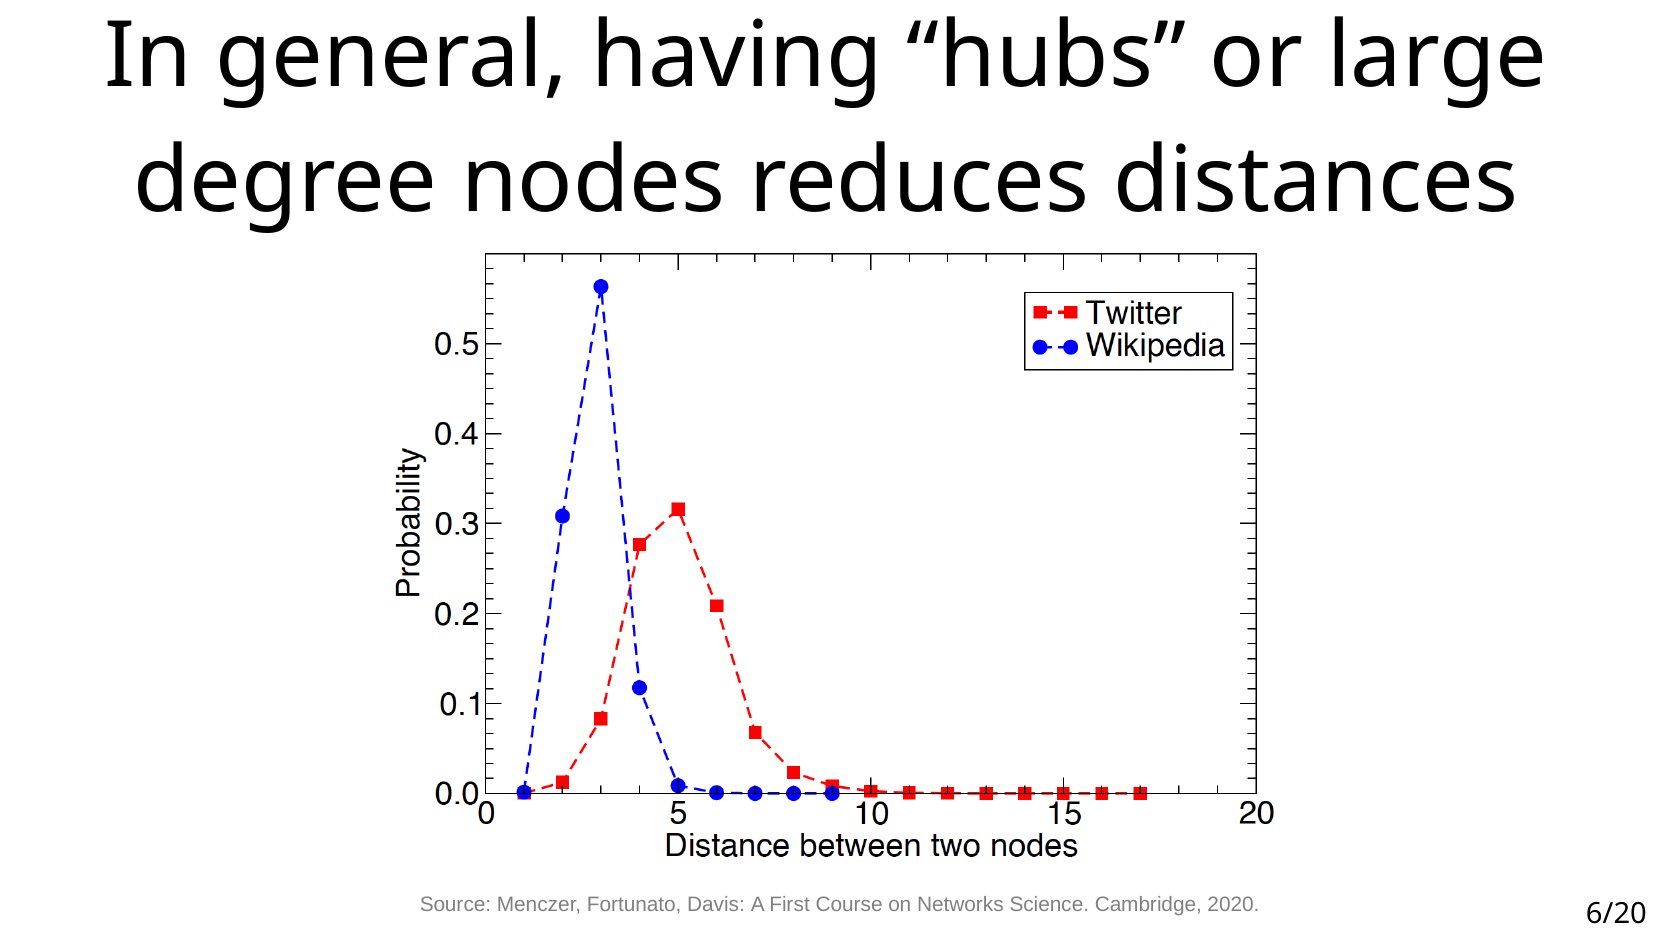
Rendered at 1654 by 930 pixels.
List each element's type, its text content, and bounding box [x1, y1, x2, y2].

text_box Source: Menczer, Fortunato, Davis: A First Course on Networks Science. Cambridge, 2020. [405, 885, 1275, 924]
title In general, having “hubs” or large degree nodes reduces distances [82, 0, 1571, 243]
picture [387, 236, 1282, 871]
